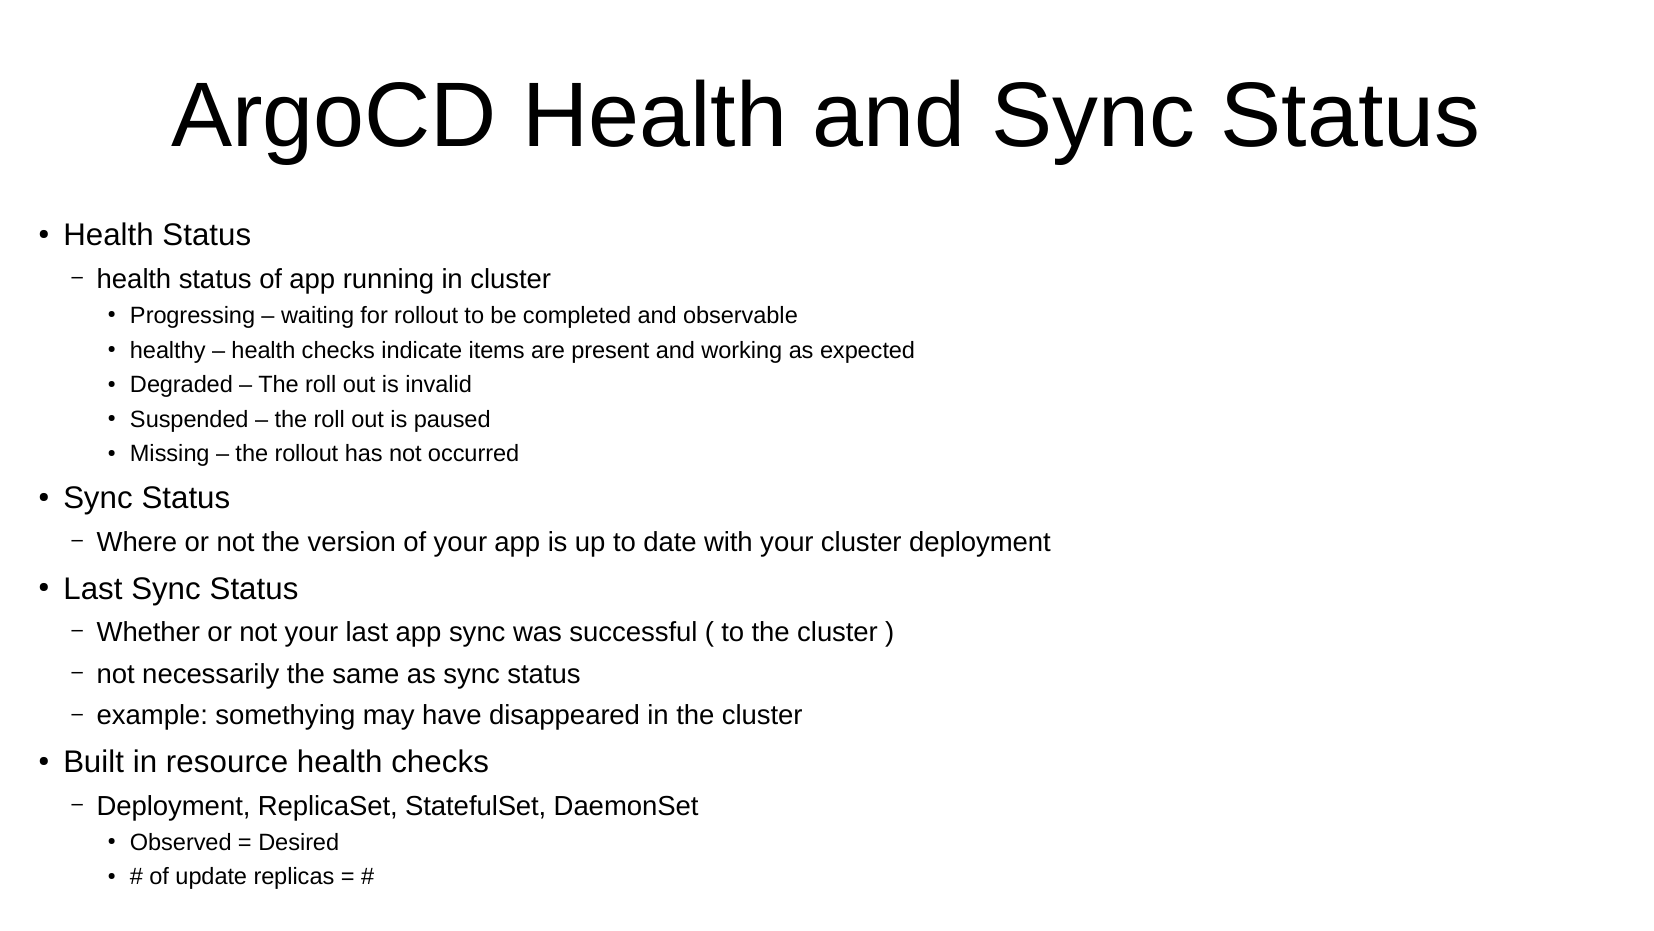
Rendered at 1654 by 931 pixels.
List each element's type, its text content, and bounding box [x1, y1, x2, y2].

title ArgoCD Health and Sync Status [82, 37, 1571, 193]
list Health Status health status of app running in cluster Progressing – waiting for rollout to be completed and observable healthy – health checks indicate items are present and working as expected Degraded – The roll out is invalid Suspended – the roll out is paused Missing – the rollout has not occurred Sync Status Where or not the version of your app is up to date with your cluster deployment Last Sync Status Whether or not your last app sync was successful ( to the cluster ) not necessarily the same as sync status example: somethying may have disappeared in the cluster Built in resource health checks Deployment, ReplicaSet, StatefulSet, DaemonSet Observed = Desired # of update replicas = # [30, 217, 1571, 901]
